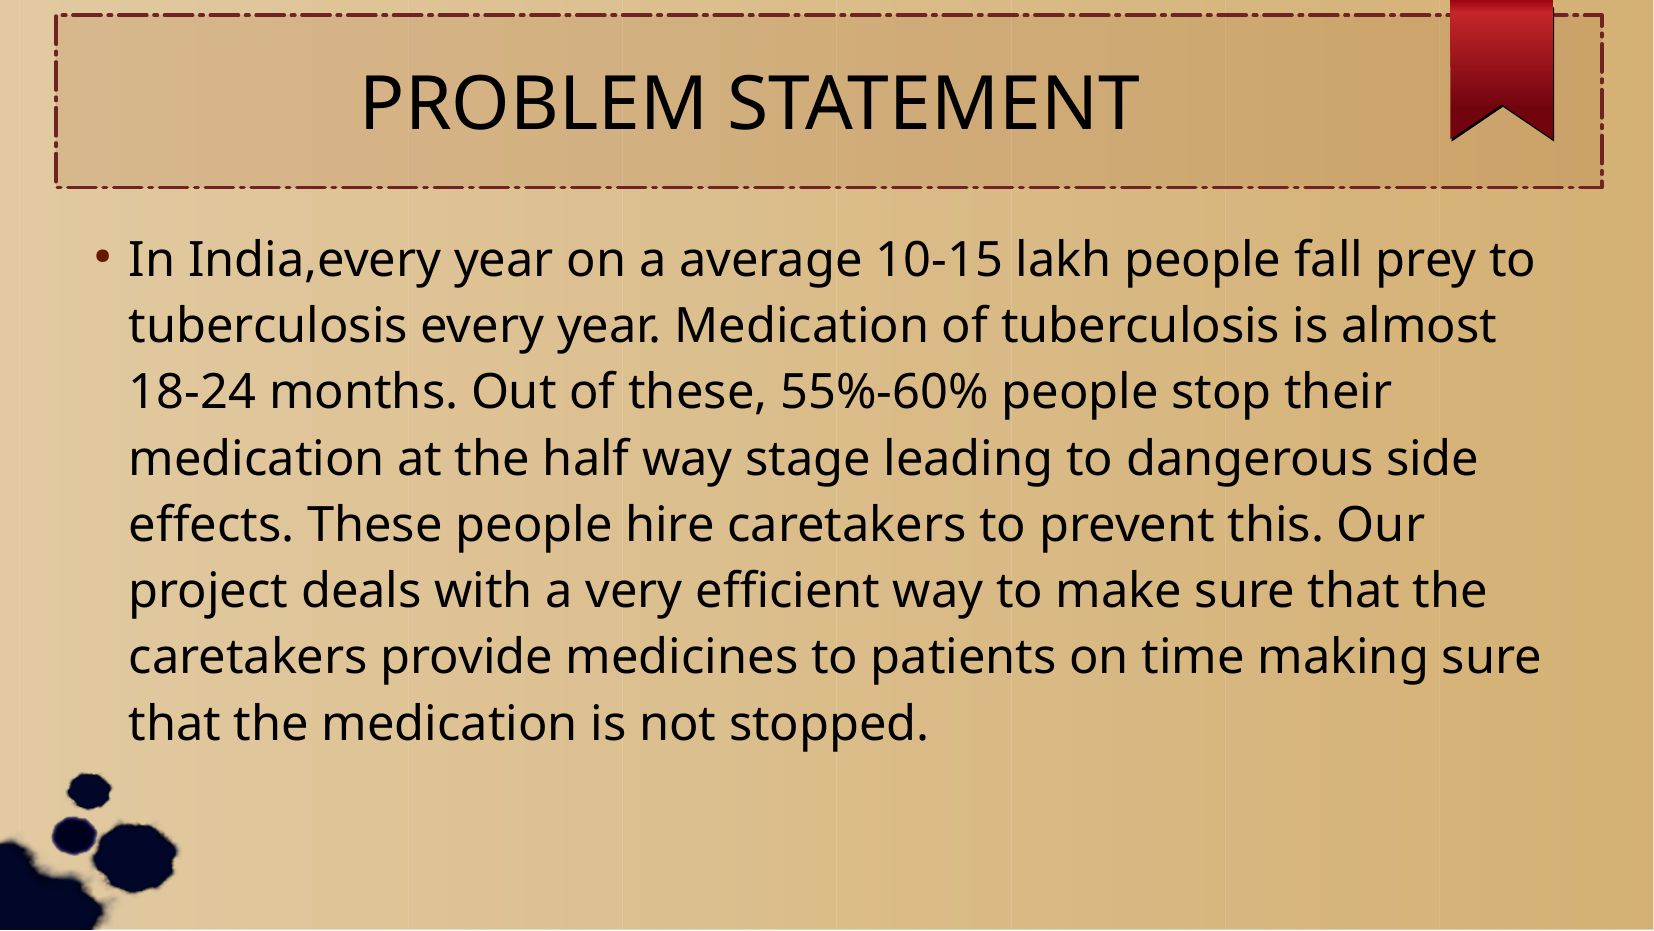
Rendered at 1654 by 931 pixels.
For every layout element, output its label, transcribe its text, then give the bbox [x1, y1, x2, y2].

title PROBLEM STATEMENT [59, 11, 1441, 189]
list In India,every year on a average 10-15 lakh people fall prey to tuberculosis every year. Medication of tuberculosis is almost 18-24 months. Out of these, 55%-60% people stop their medication at the half way stage leading to dangerous side effects. These people hire caretakers to prevent this. Our project deals with a very efficient way to make sure that the caretakers provide medicines to patients on time making sure that the medication is not stopped. [82, 224, 1571, 764]
